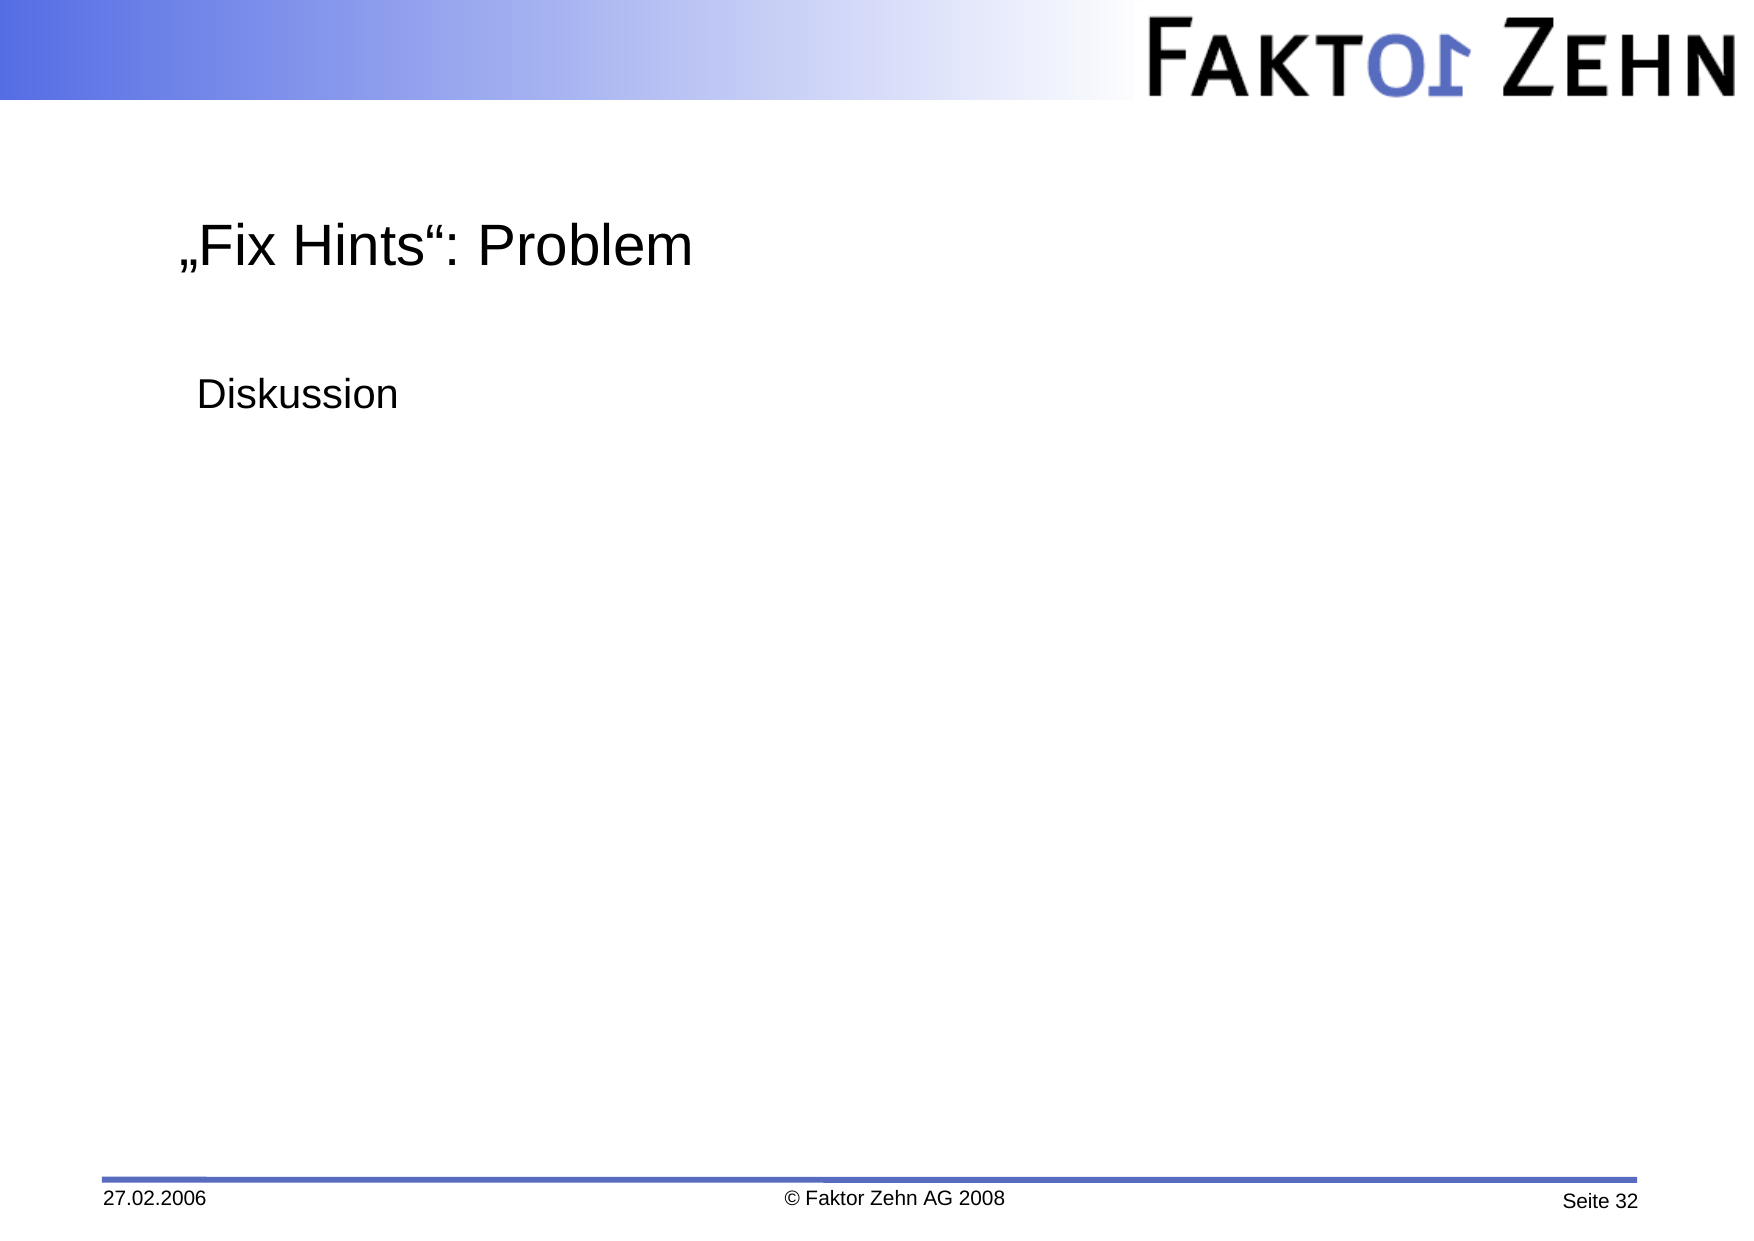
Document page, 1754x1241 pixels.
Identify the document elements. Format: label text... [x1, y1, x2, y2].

picture [1133, 2, 1749, 105]
title „Fix Hints“: Problem [179, 142, 1576, 349]
list Diskussion [179, 371, 1576, 1078]
